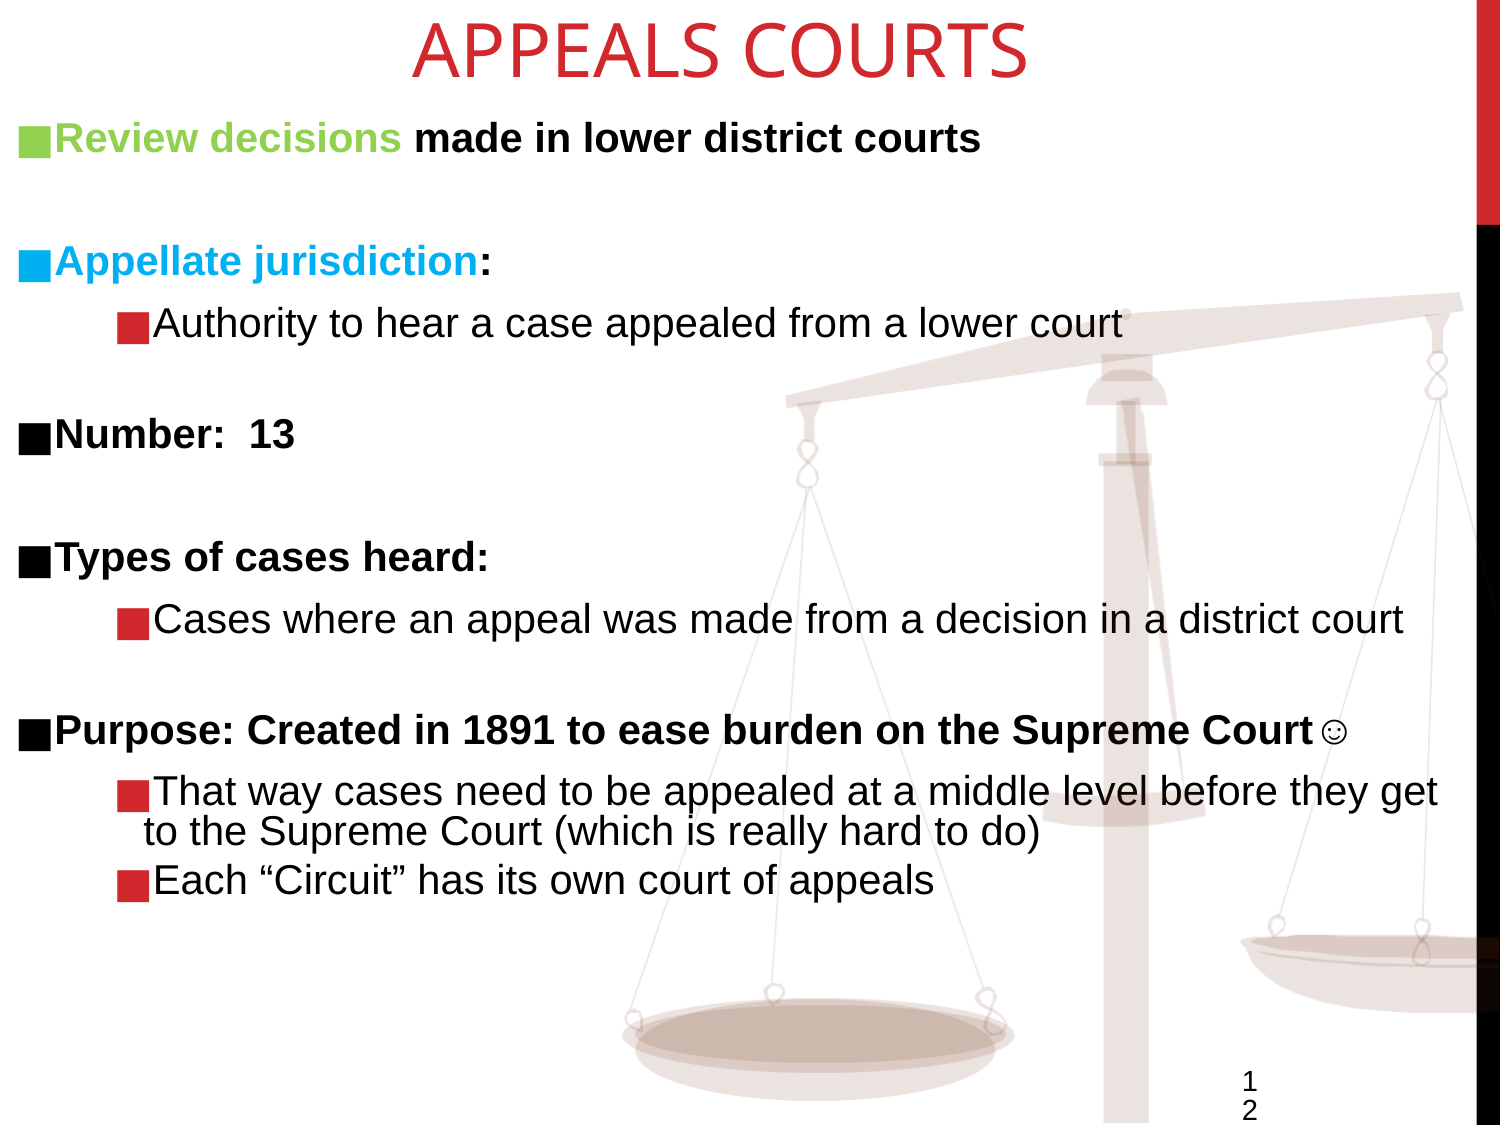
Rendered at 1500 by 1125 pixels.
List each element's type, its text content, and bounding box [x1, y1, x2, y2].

text_box <number> [1226, 1059, 1273, 1105]
picture [622, 292, 1499, 1123]
list Review decisions made in lower district courts Appellate jurisdiction: Authority to hear a case appealed from a lower court Number: 13 Types of cases heard: Cases where an appeal was made from a decision in a district court Purpose: Created in 1891 to ease burden on the Supreme Court☺ That way cases need to be appealed at a middle level before they get to the Supreme Court (which is really hard to do) Each “Circuit” has its own court of appeals [0, 112, 1469, 1082]
title APPEALS COURTS [249, 0, 1200, 100]
